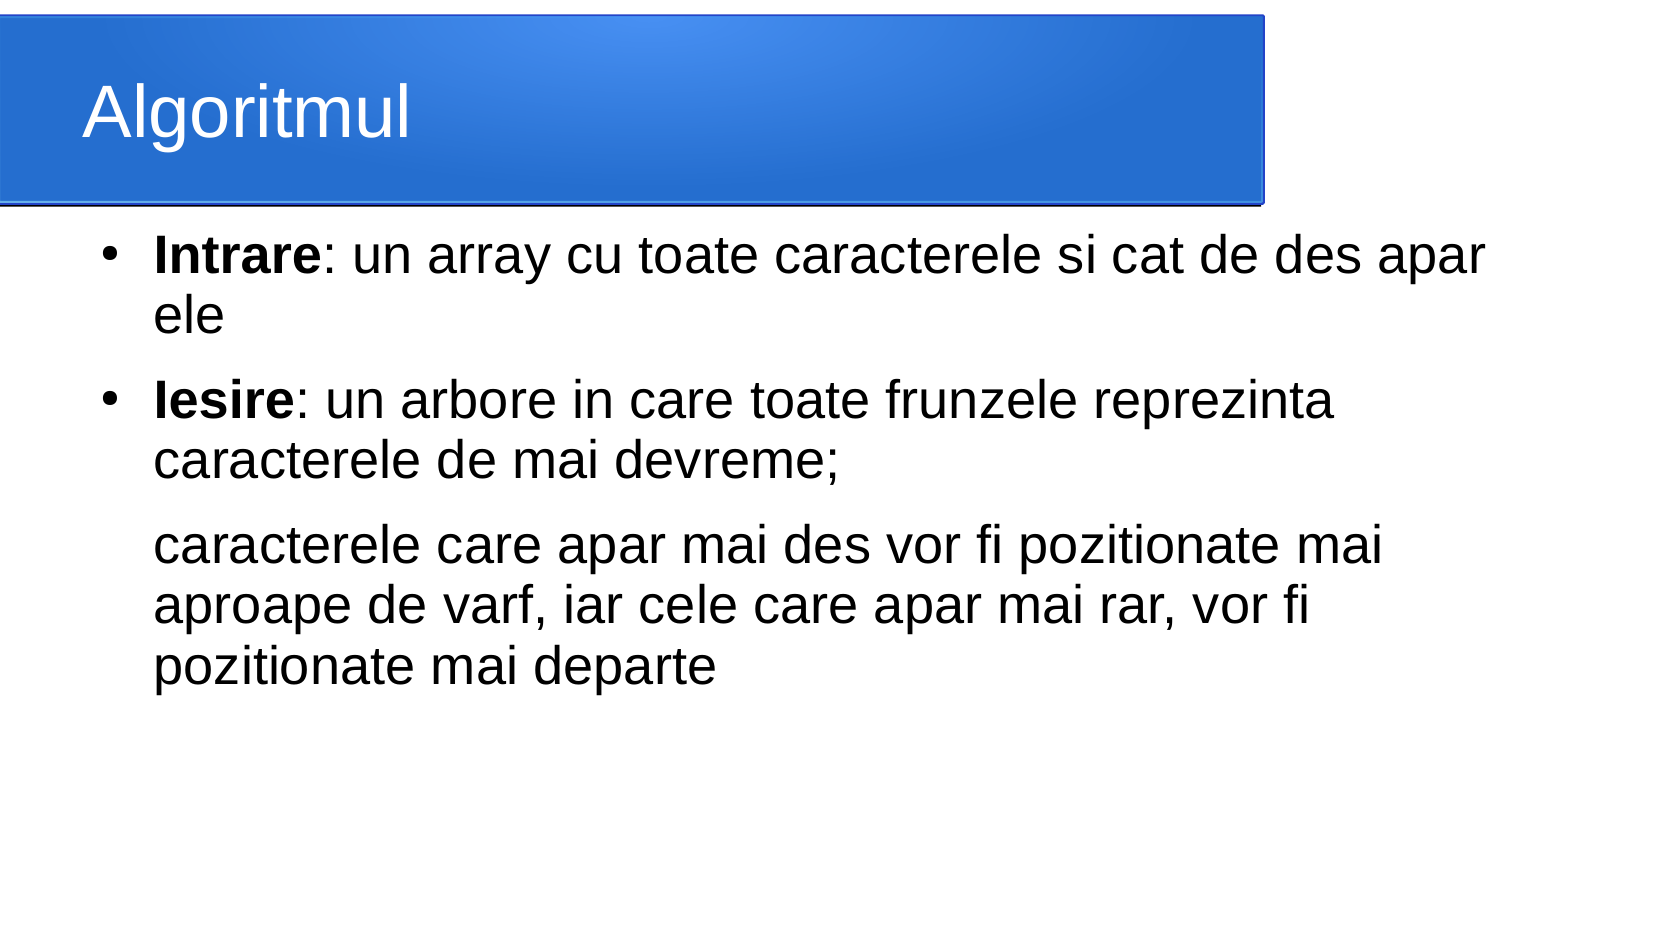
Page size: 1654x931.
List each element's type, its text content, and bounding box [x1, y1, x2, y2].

title Algoritmul [82, 35, 1235, 189]
list Intrare: un array cu toate caracterele si cat de des apar ele Iesire: un arbore in care toate frunzele reprezinta caracterele de mai devreme; caracterele care apar mai des vor fi pozitionate mai aproape de varf, iar cele care apar mai rar, vor fi pozitionate mai departe [82, 224, 1571, 764]
